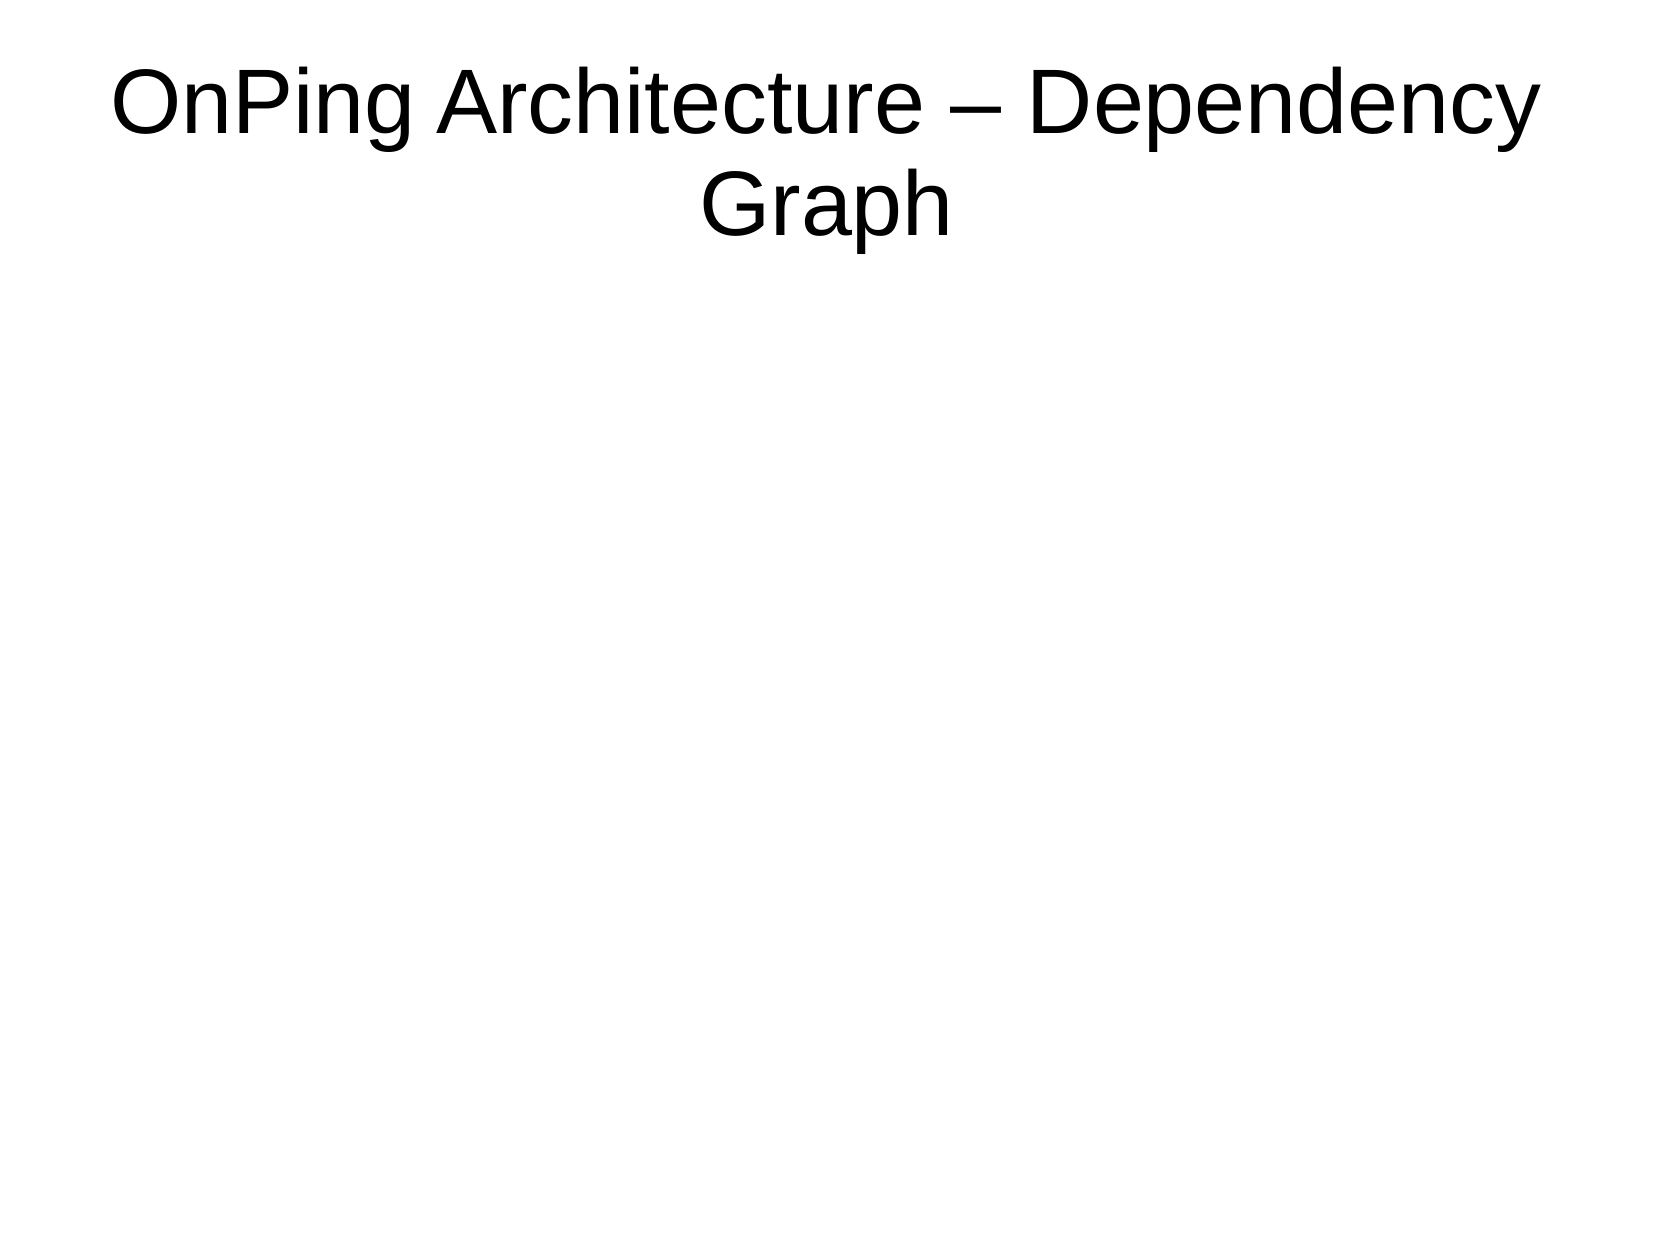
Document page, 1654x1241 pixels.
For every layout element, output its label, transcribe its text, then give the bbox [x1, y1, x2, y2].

title OnPing Architecture – Dependency Graph [82, 49, 1571, 257]
